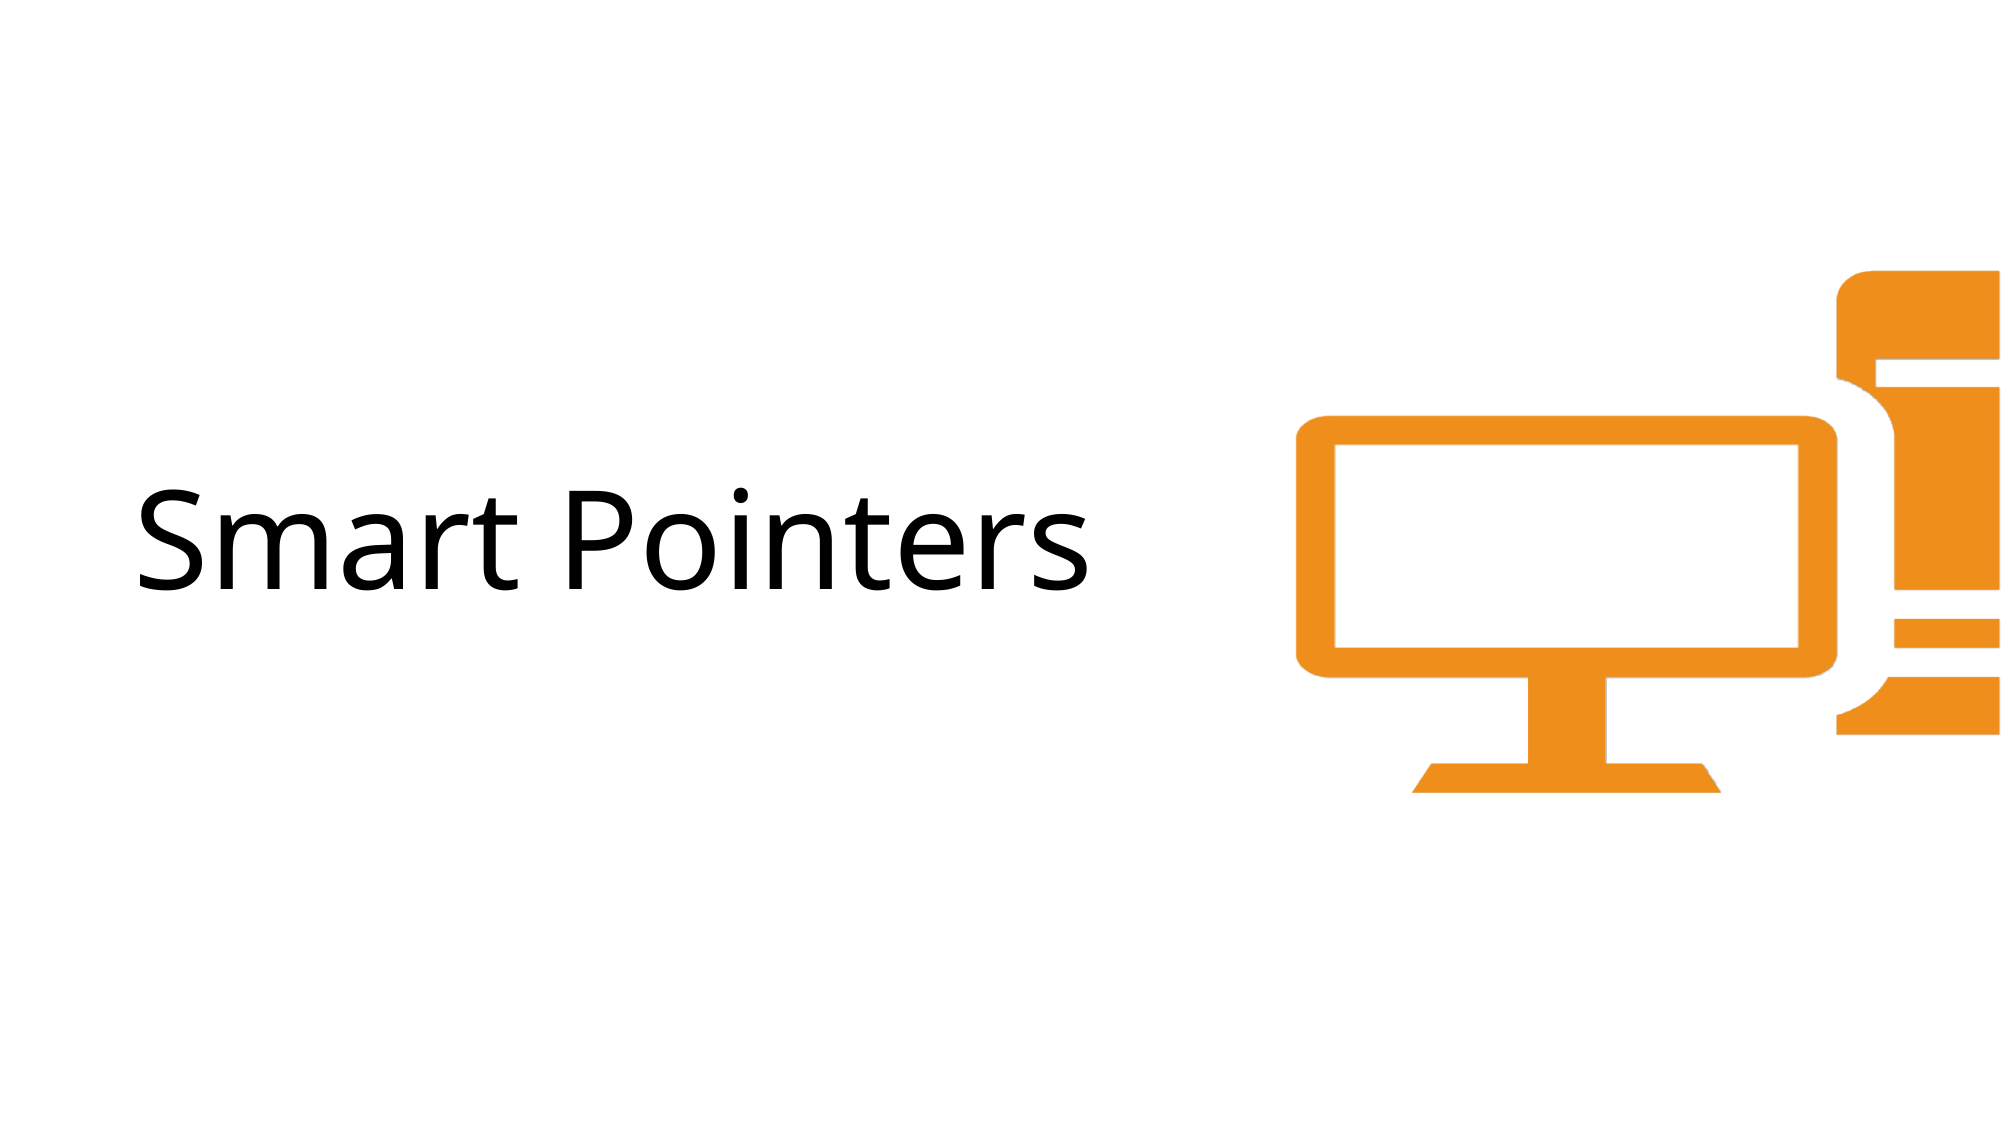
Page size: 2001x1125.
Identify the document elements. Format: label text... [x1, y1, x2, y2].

picture [1173, 184, 2001, 914]
title Smart Pointers [133, 465, 1268, 633]
